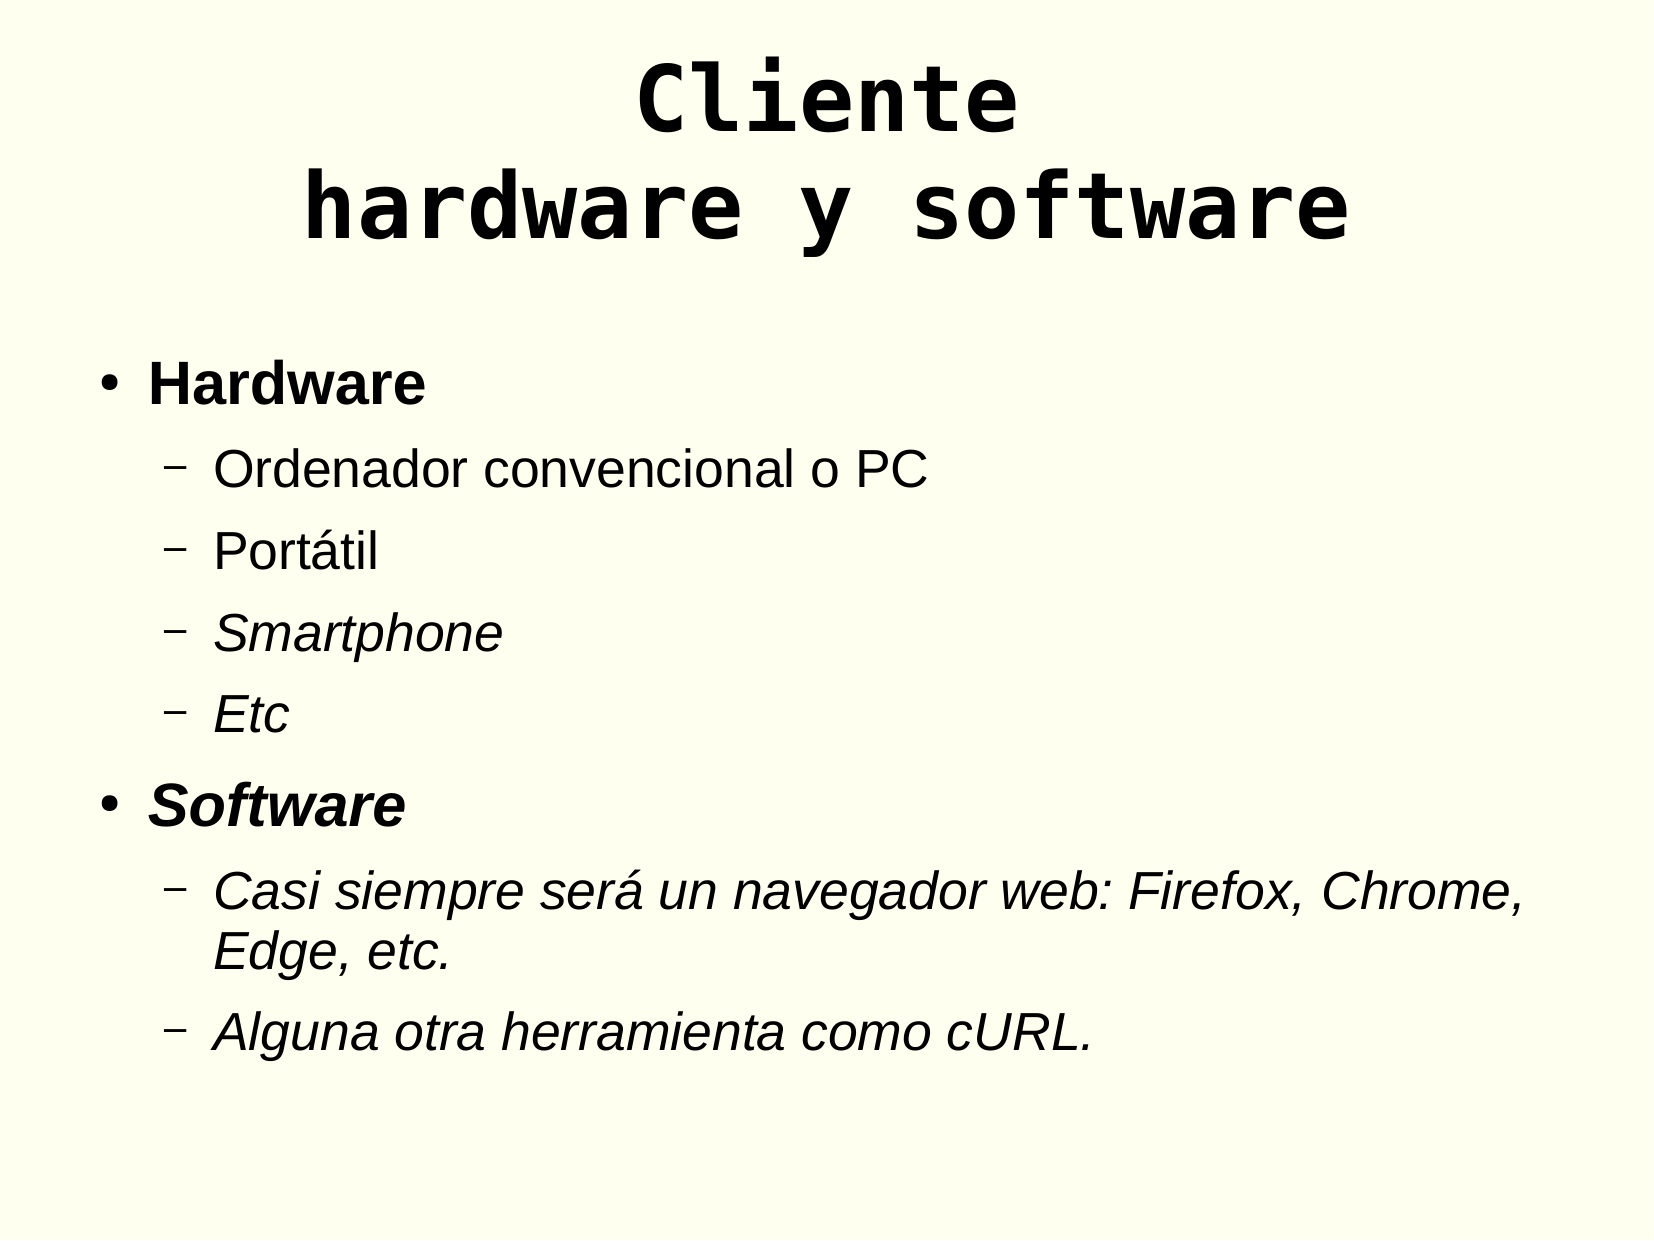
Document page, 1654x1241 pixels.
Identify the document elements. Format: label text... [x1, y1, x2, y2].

title Cliente hardware y software [82, 45, 1571, 261]
list Hardware Ordenador convencional o PC Portátil Smartphone Etc Software Casi siempre será un navegador web: Firefox, Chrome, Edge, etc. Alguna otra herramienta como cURL. [82, 349, 1571, 1069]
